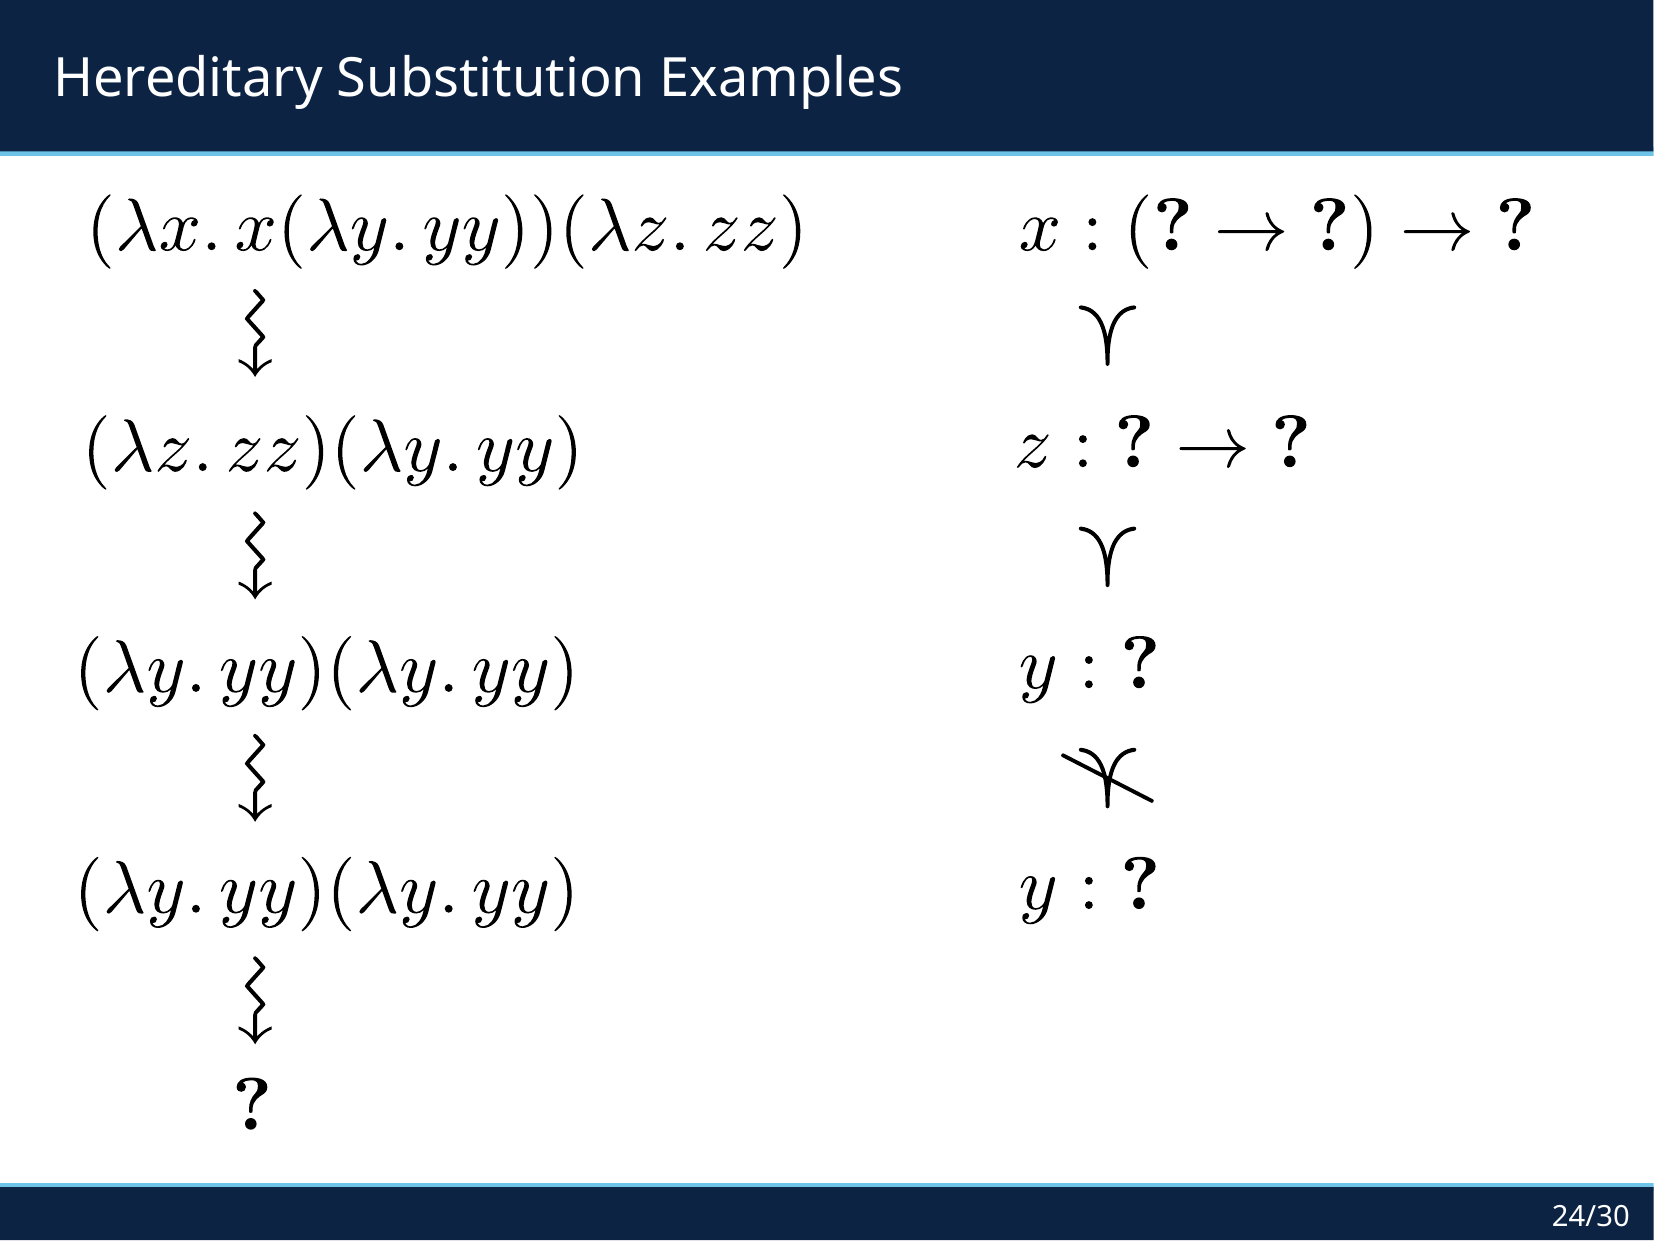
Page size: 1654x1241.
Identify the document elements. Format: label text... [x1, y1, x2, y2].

picture [1010, 412, 1310, 471]
picture [78, 412, 579, 493]
picture [1075, 522, 1140, 600]
picture [230, 283, 272, 378]
picture [1075, 301, 1140, 378]
picture [70, 633, 575, 714]
picture [230, 505, 272, 600]
picture [83, 191, 804, 272]
picture [1057, 744, 1158, 821]
picture [70, 853, 575, 935]
picture [1015, 853, 1159, 928]
picture [1015, 191, 1534, 272]
title Hereditary Substitution Examples [0, 0, 1654, 152]
picture [230, 950, 272, 1045]
picture [1015, 633, 1159, 707]
picture [229, 1074, 271, 1133]
picture [230, 728, 272, 822]
